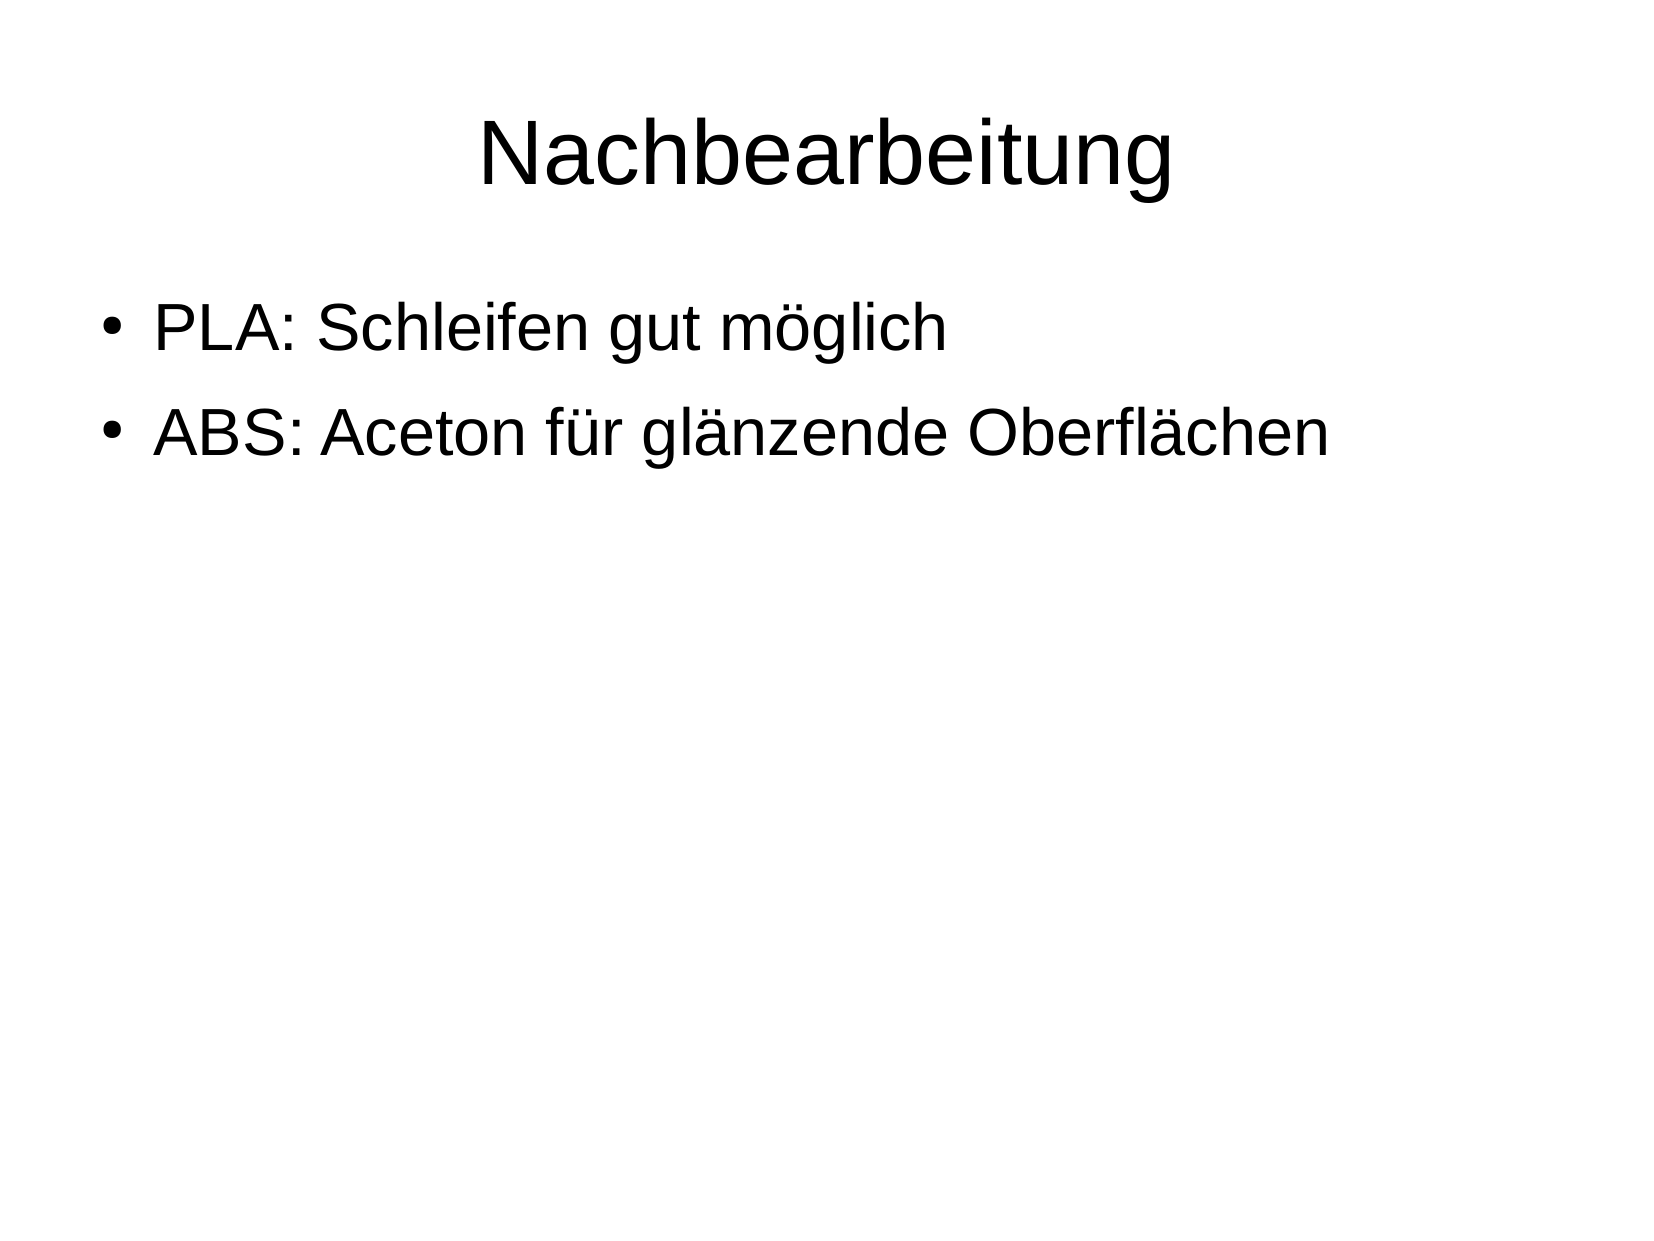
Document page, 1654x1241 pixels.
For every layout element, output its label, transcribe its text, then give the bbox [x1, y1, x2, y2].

list PLA: Schleifen gut möglich ABS: Aceton für glänzende Oberflächen [82, 290, 1571, 1010]
title Nachbearbeitung [82, 49, 1571, 257]
